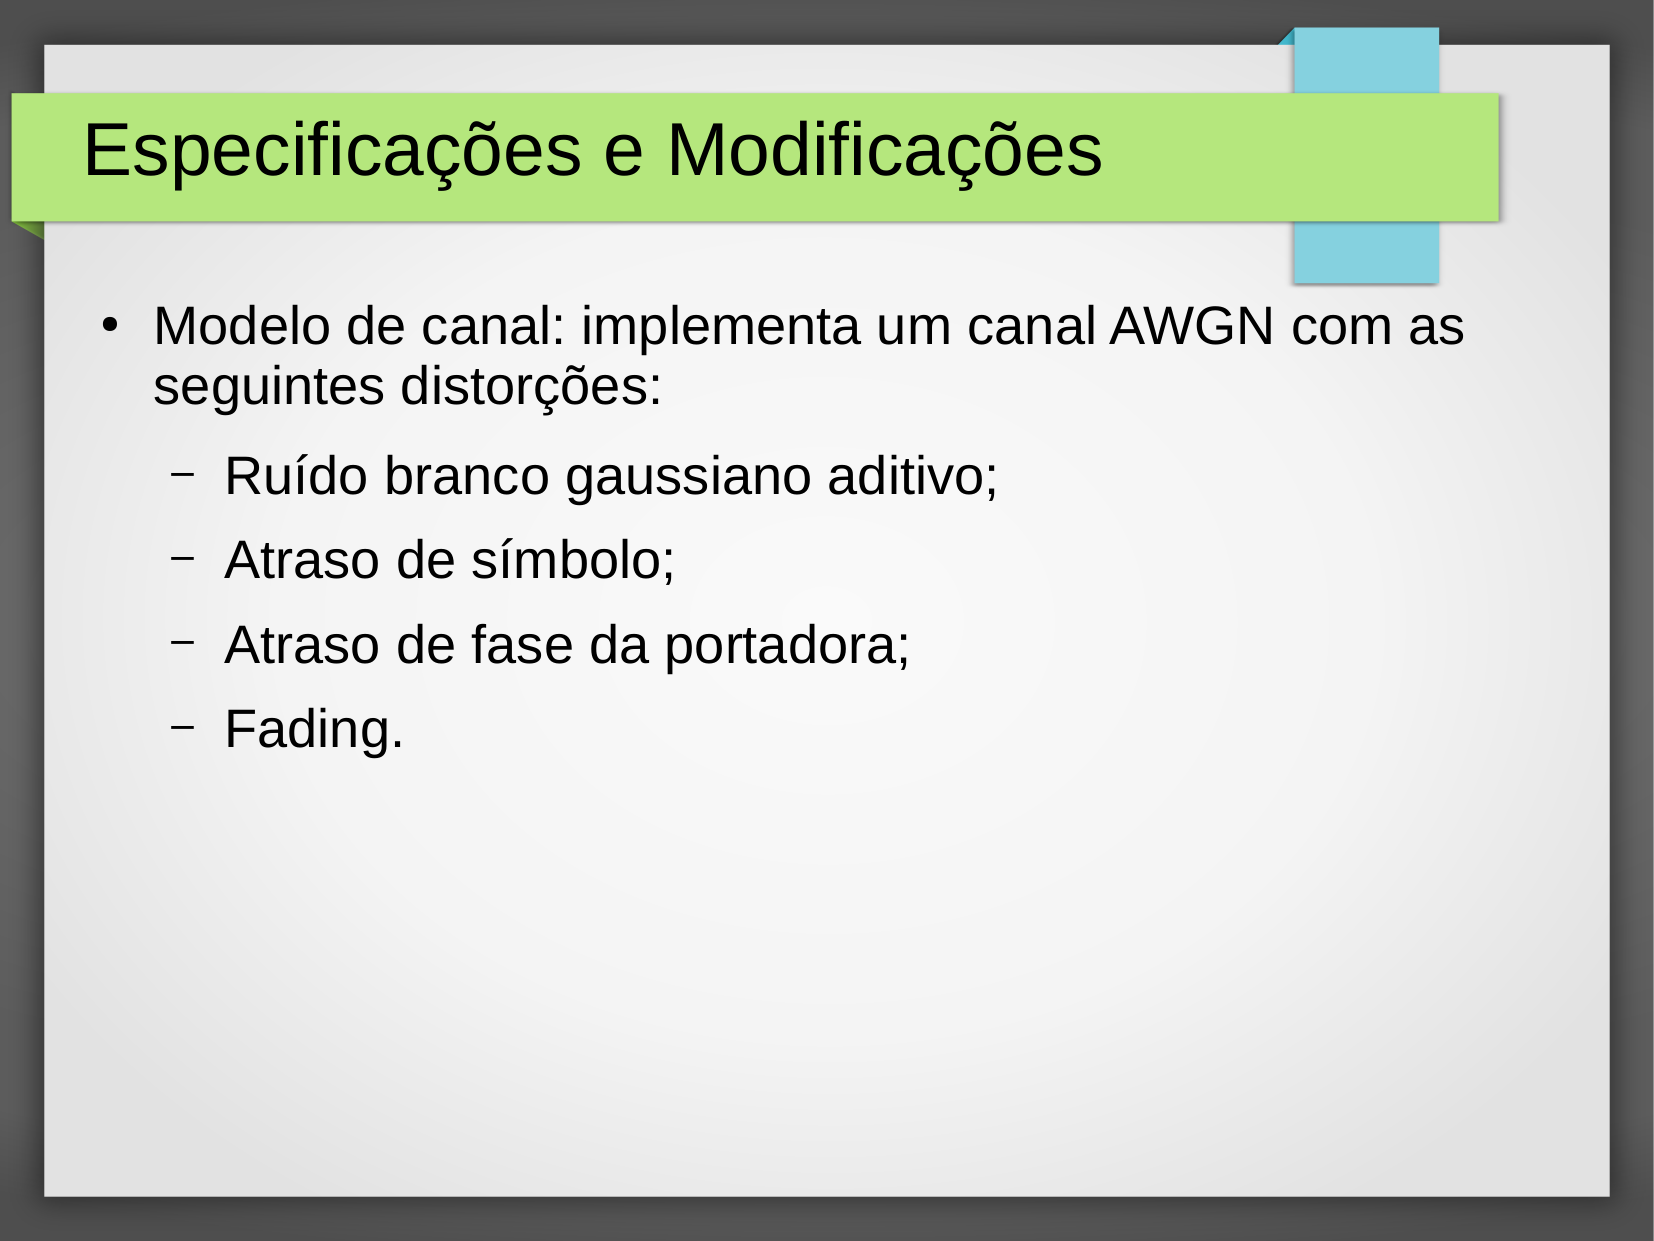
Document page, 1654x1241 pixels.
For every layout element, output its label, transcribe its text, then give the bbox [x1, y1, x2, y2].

title Especificações e Modificações [82, 47, 1235, 252]
list Modelo de canal: implementa um canal AWGN com as seguintes distorções: Ruído branco gaussiano aditivo; Atraso de símbolo; Atraso de fase da portadora; Fading. [82, 295, 1571, 1015]
picture [0, 0, 1654, 1241]
